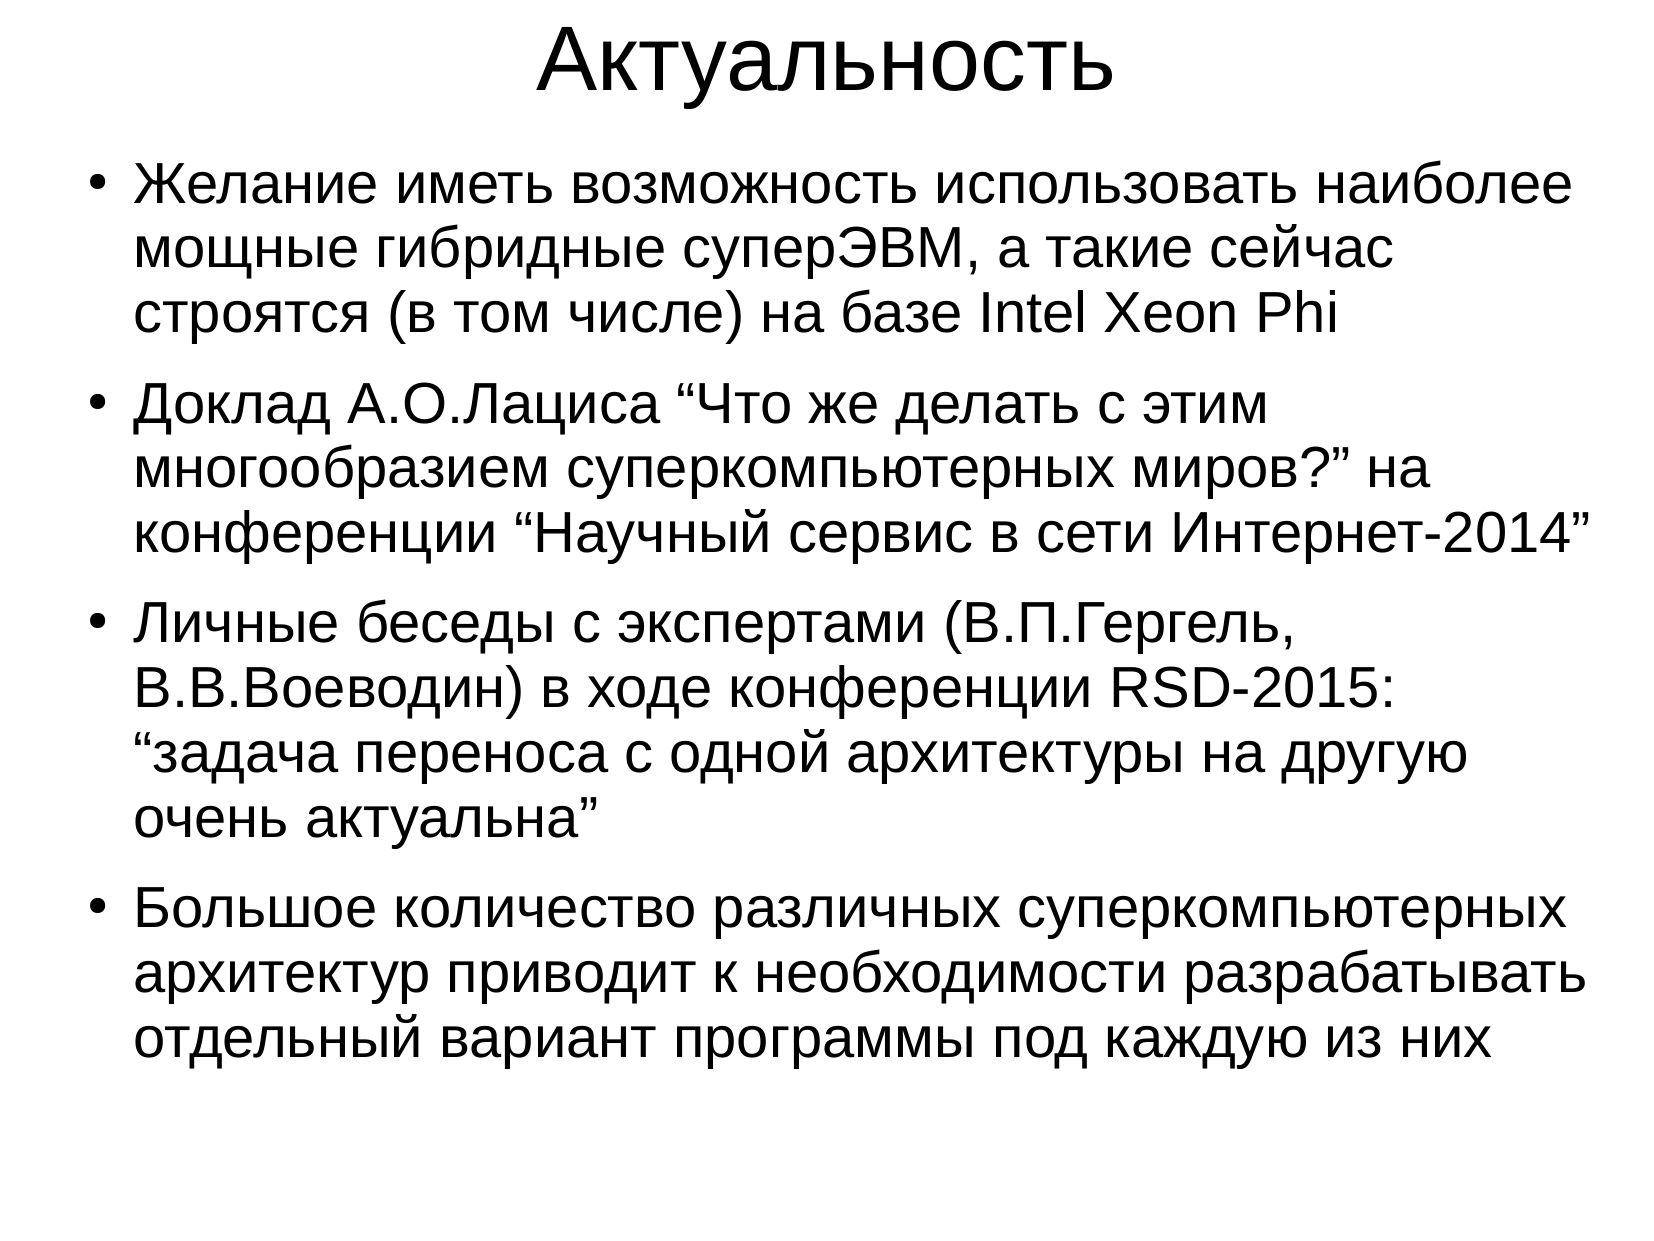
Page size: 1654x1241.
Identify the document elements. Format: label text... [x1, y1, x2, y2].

list Желание иметь возможность использовать наиболее мощные гибридные суперЭВМ, а такие сейчас строятся (в том числе) на базе Intel Xeon Phi Доклад А.О.Лациса “Что же делать с этим многообразием суперкомпьютерных миров?” на конференции “Научный сервис в сети Интернет-2014” Личные беседы с экспертами (В.П.Гергель, В.В.Воеводин) в ходе конференции RSD-2015: “задача переноса с одной архитектуры на другую очень актуальна” Большое количество различных суперкомпьютерных архитектур приводит к необходимости разрабатывать отдельный вариант программы под каждую из них [71, 150, 1606, 1126]
title Актуальность [82, 0, 1571, 150]
